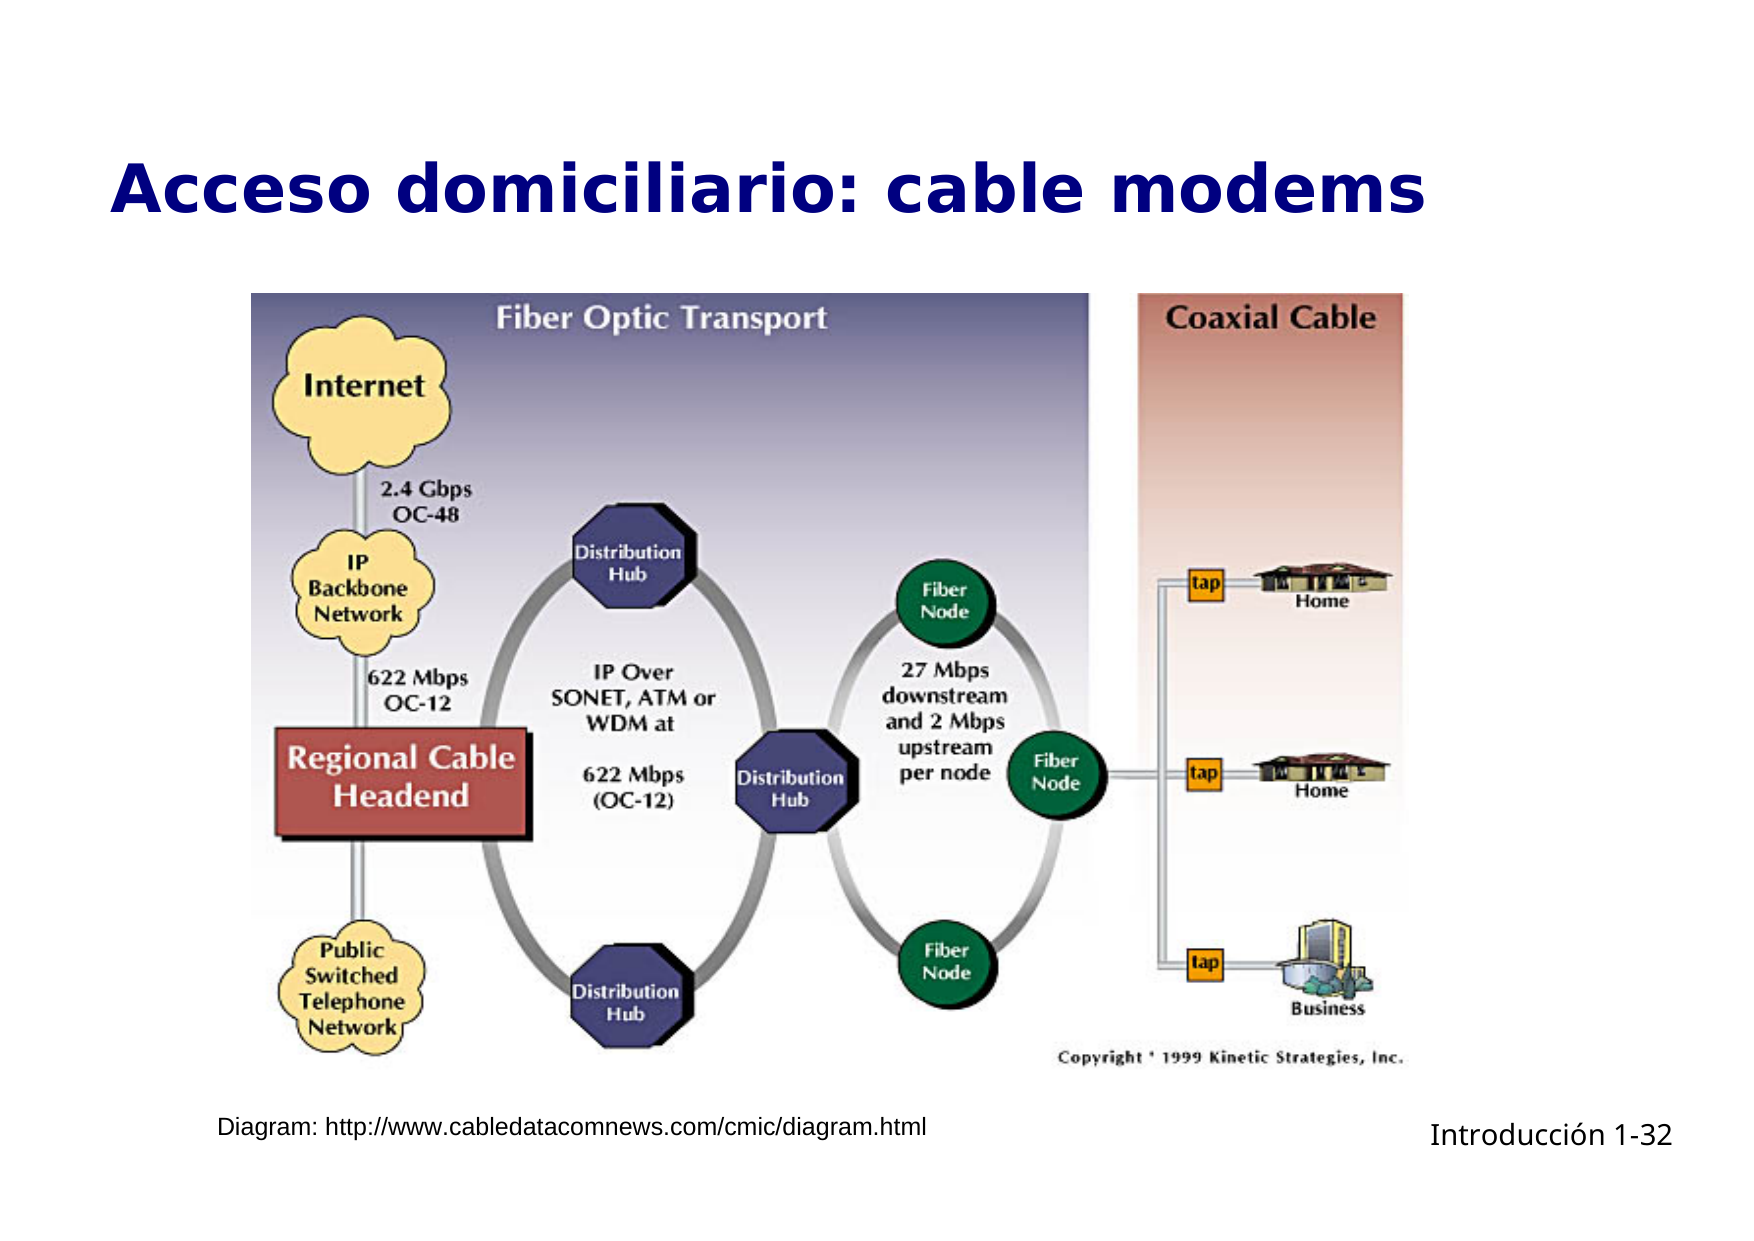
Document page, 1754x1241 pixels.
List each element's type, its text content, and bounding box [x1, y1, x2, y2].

title Acceso domiciliario: cable modems [96, 78, 1672, 301]
text_box Diagram: http://www.cabledatacomnews.com/cmic/diagram.html [202, 1105, 944, 1149]
picture [251, 293, 1409, 1072]
